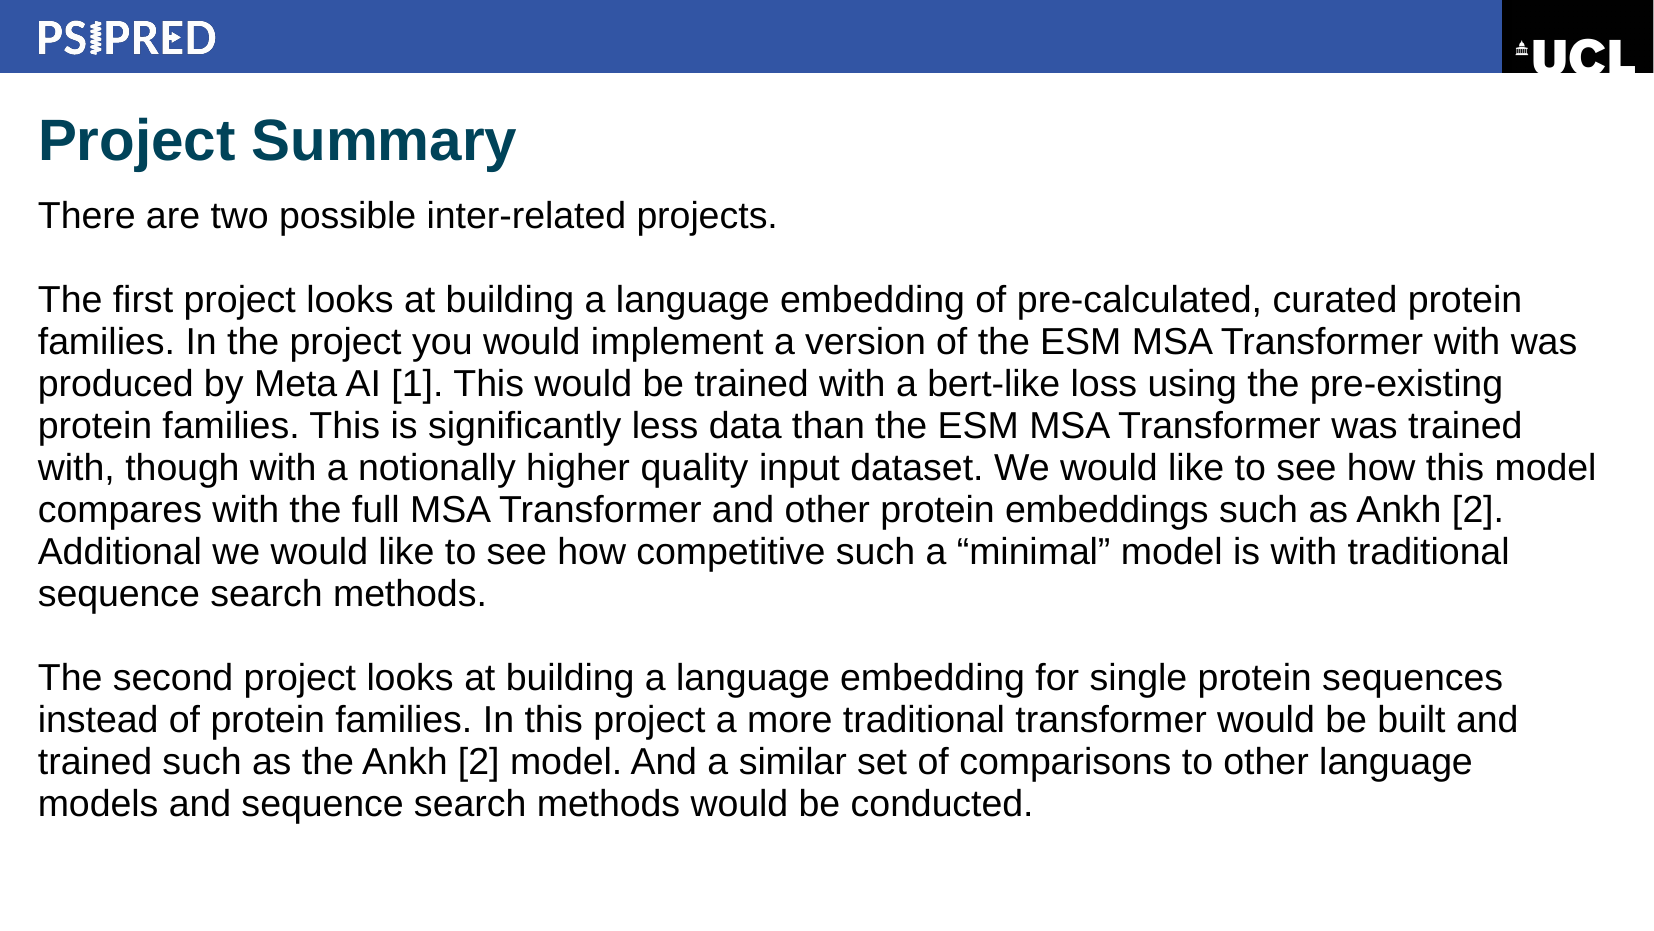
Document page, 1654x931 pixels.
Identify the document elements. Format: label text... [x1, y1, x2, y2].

text_box There are two possible inter-related projects. The first project looks at building a language embedding of pre-calculated, curated protein families. In the project you would implement a version of the ESM MSA Transformer with was produced by Meta AI [1]. This would be trained with a bert-like loss using the pre-existing protein families. This is significantly less data than the ESM MSA Transformer was trained with, though with a notionally higher quality input dataset. We would like to see how this model compares with the full MSA Transformer and other protein embeddings such as Ankh [2]. Additional we would like to see how competitive such a “minimal” model is with traditional sequence search methods. The second project looks at building a language embedding for single protein sequences instead of protein families. In this project a more traditional transformer would be built and trained such as the Ankh [2] model. And a similar set of comparisons to other language models and sequence search methods would be conducted. [23, 187, 1619, 875]
title Project Summary [23, 94, 1619, 187]
picture [30, 14, 224, 61]
picture [1502, 0, 1654, 73]
